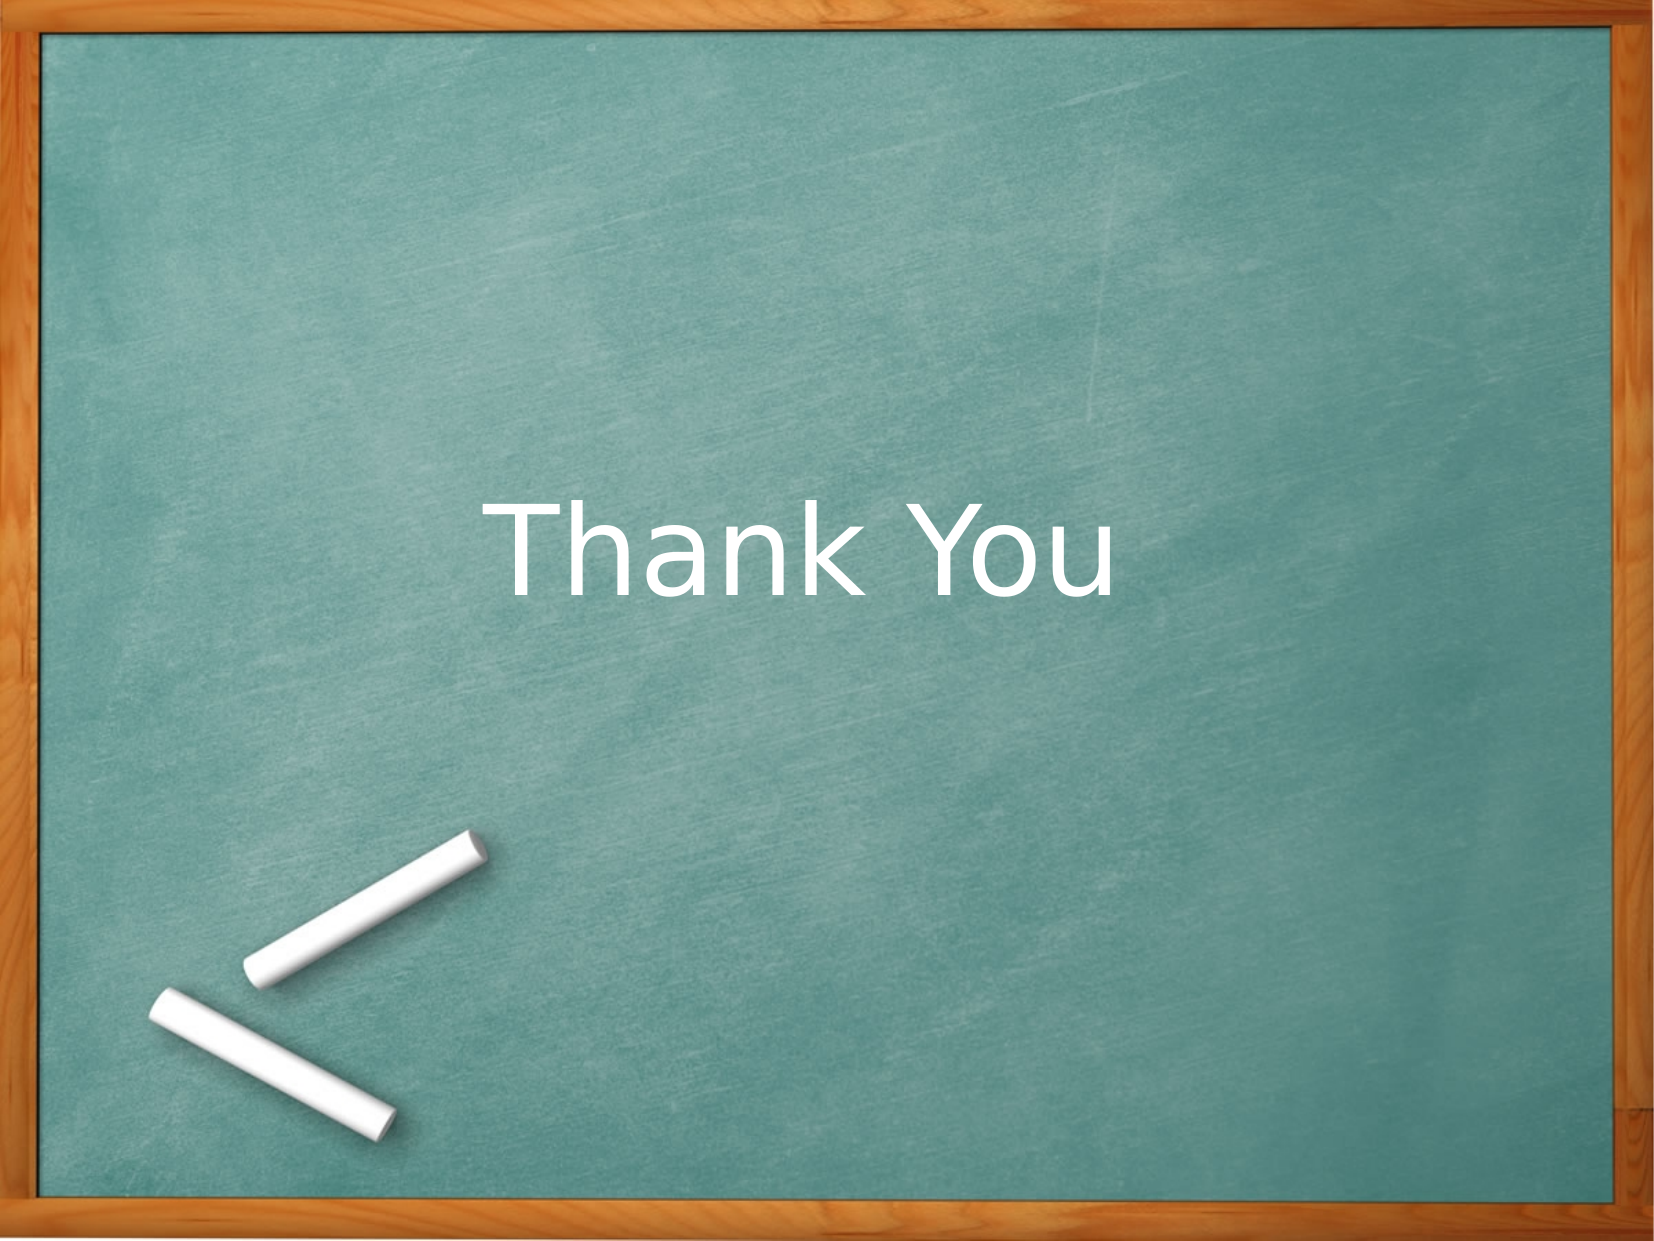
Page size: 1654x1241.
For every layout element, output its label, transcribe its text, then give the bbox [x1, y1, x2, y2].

title Thank You [59, 448, 1548, 656]
picture [0, 0, 1654, 1241]
